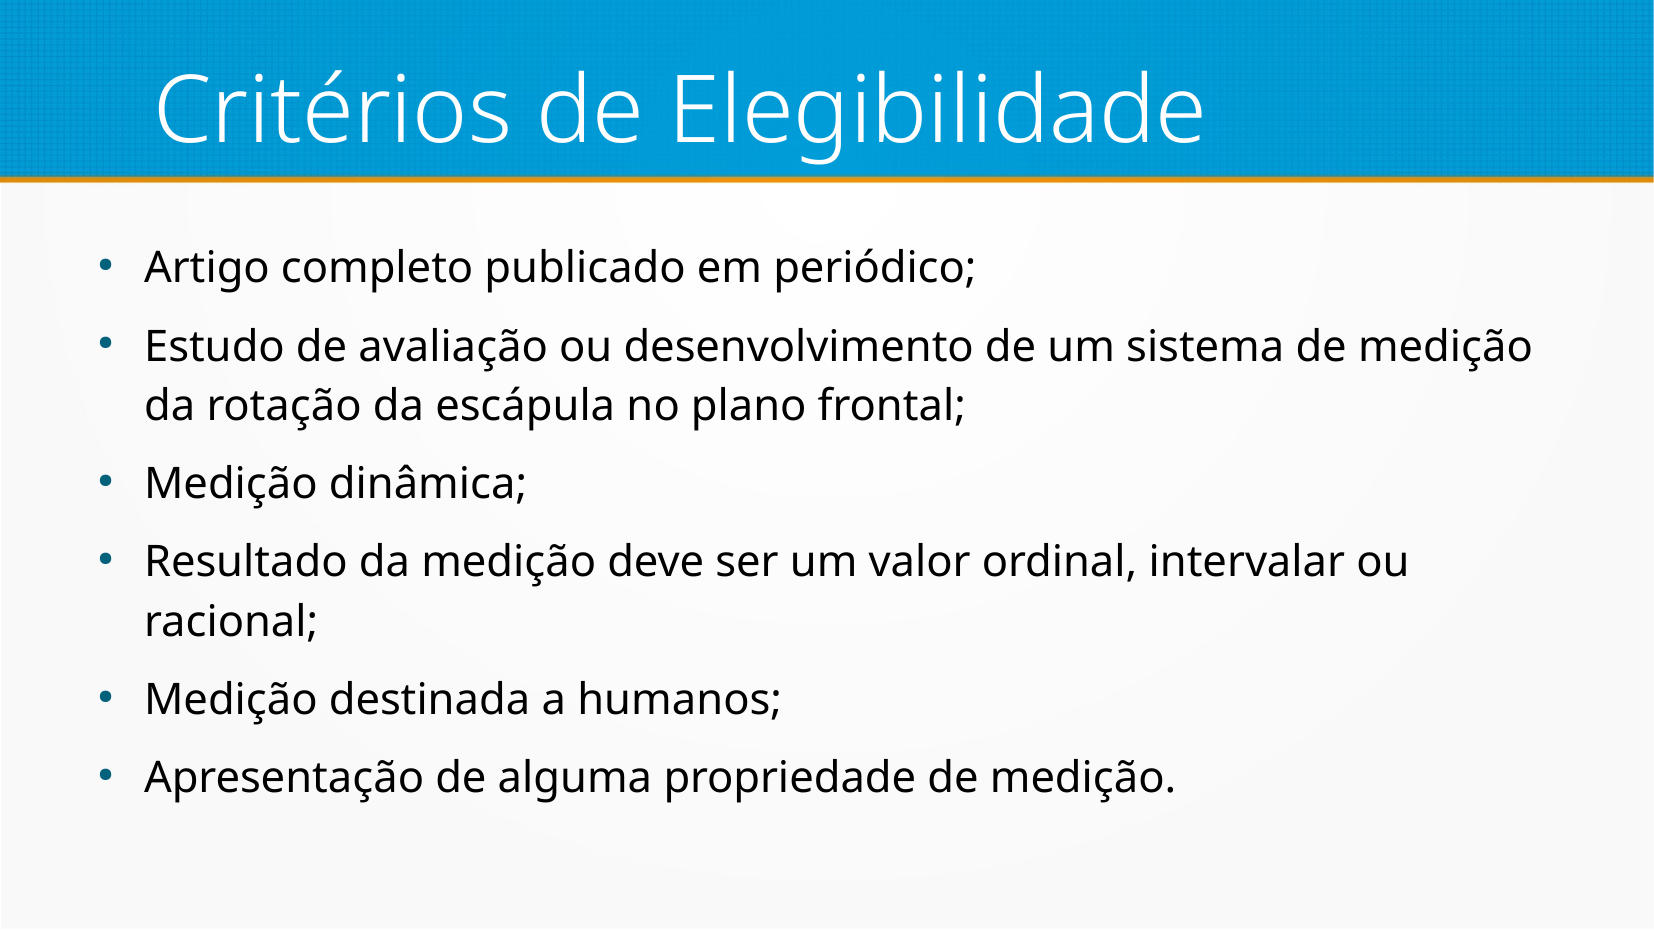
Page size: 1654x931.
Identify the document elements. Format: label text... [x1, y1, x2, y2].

picture [0, 175, 1654, 931]
list Artigo completo publicado em periódico; Estudo de avaliação ou desenvolvimento de um sistema de medição da rotação da escápula no plano frontal; Medição dinâmica; Resultado da medição deve ser um valor ordinal, intervalar ou racional; Medição destinada a humanos; Apresentação de alguma propriedade de medição. [82, 236, 1563, 811]
title Critérios de Elegibilidade [82, 14, 1571, 171]
